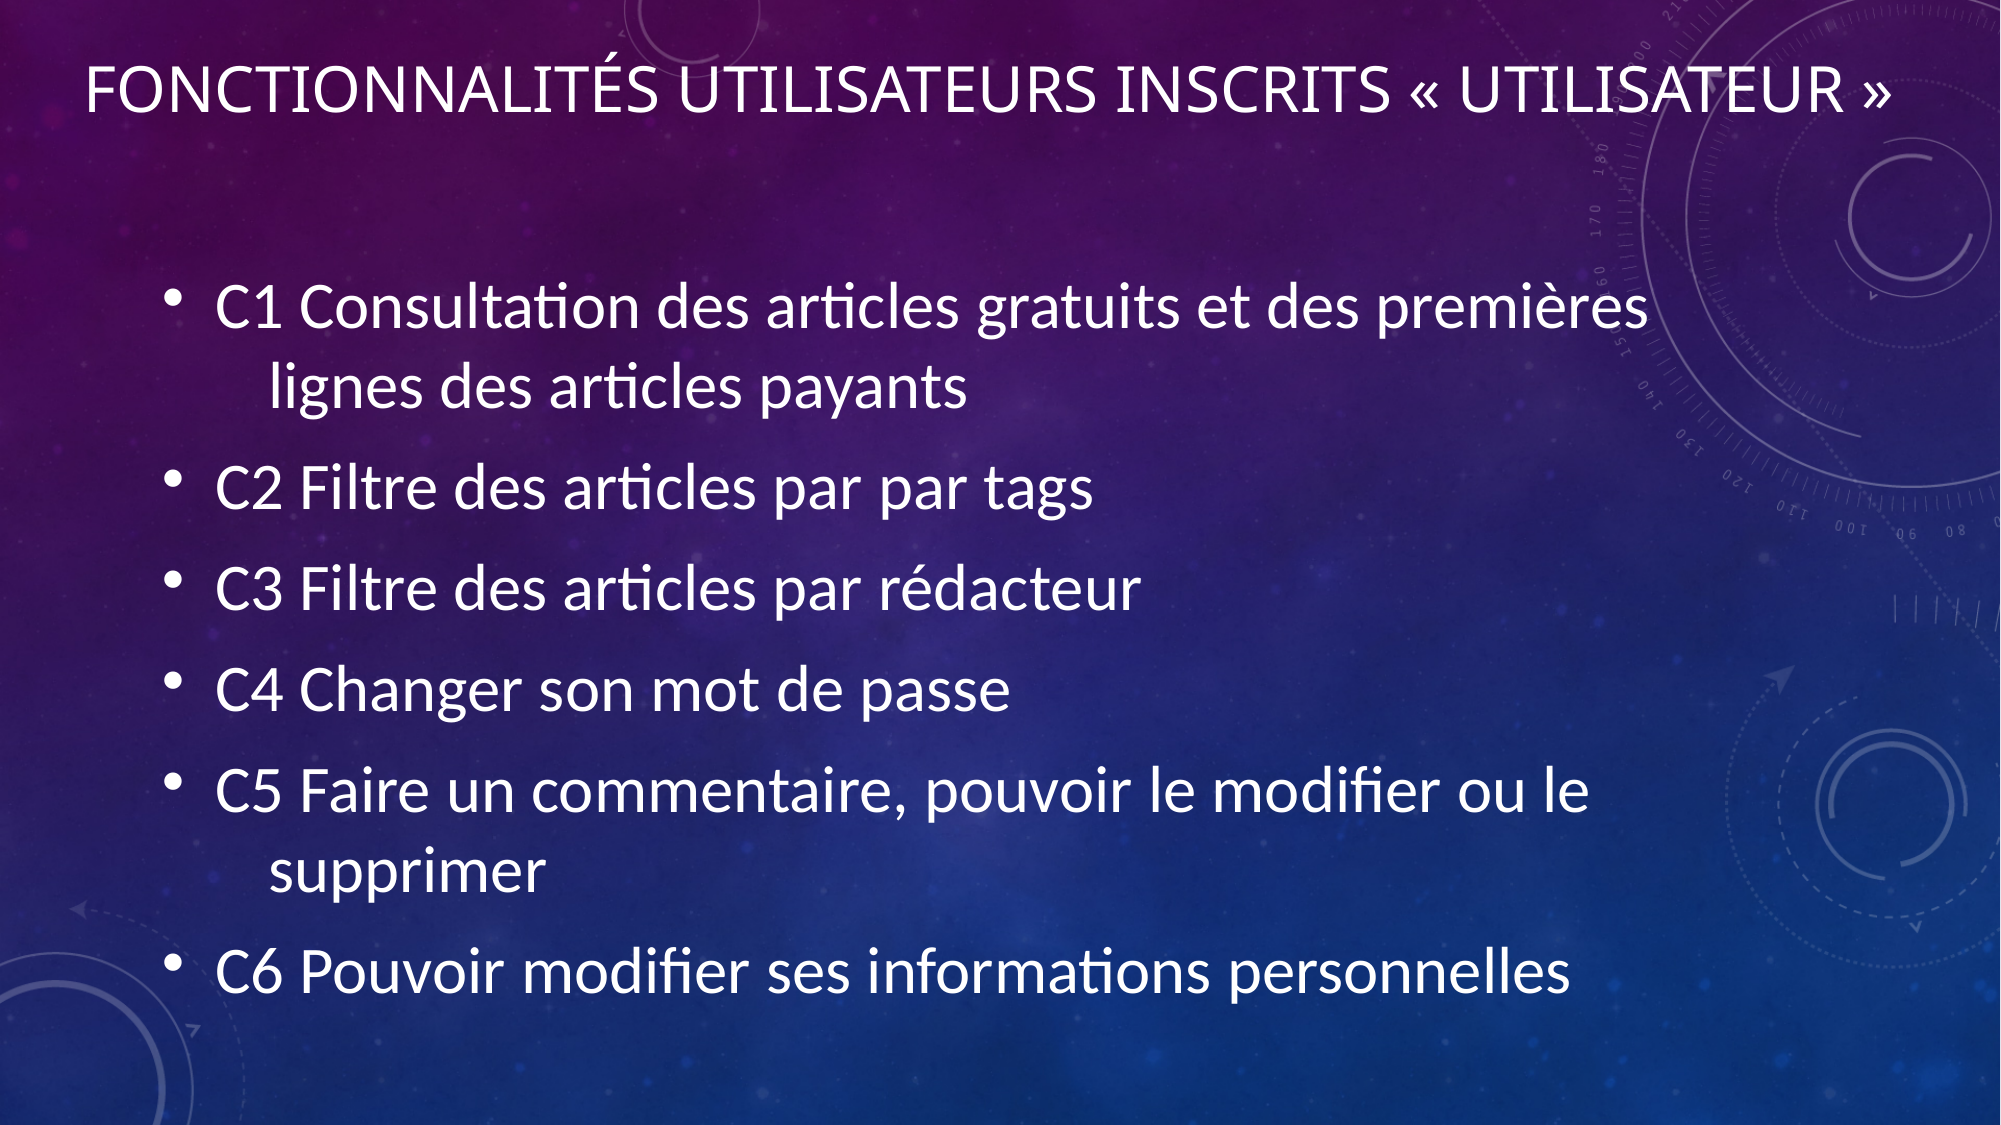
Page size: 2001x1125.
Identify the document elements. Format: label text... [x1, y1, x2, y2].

title Fonctionnalités Utilisateurs inscrits « Utilisateur » [68, 14, 1952, 160]
list C1 Consultation des articles gratuits et des premières lignes des articles payants C2 Filtre des articles par par tags C3 Filtre des articles par rédacteur C4 Changer son mot de passe C5 Faire un commentaire, pouvoir le modifier ou le supprimer C6 Pouvoir modifier ses informations personnelles [112, 201, 1775, 1068]
